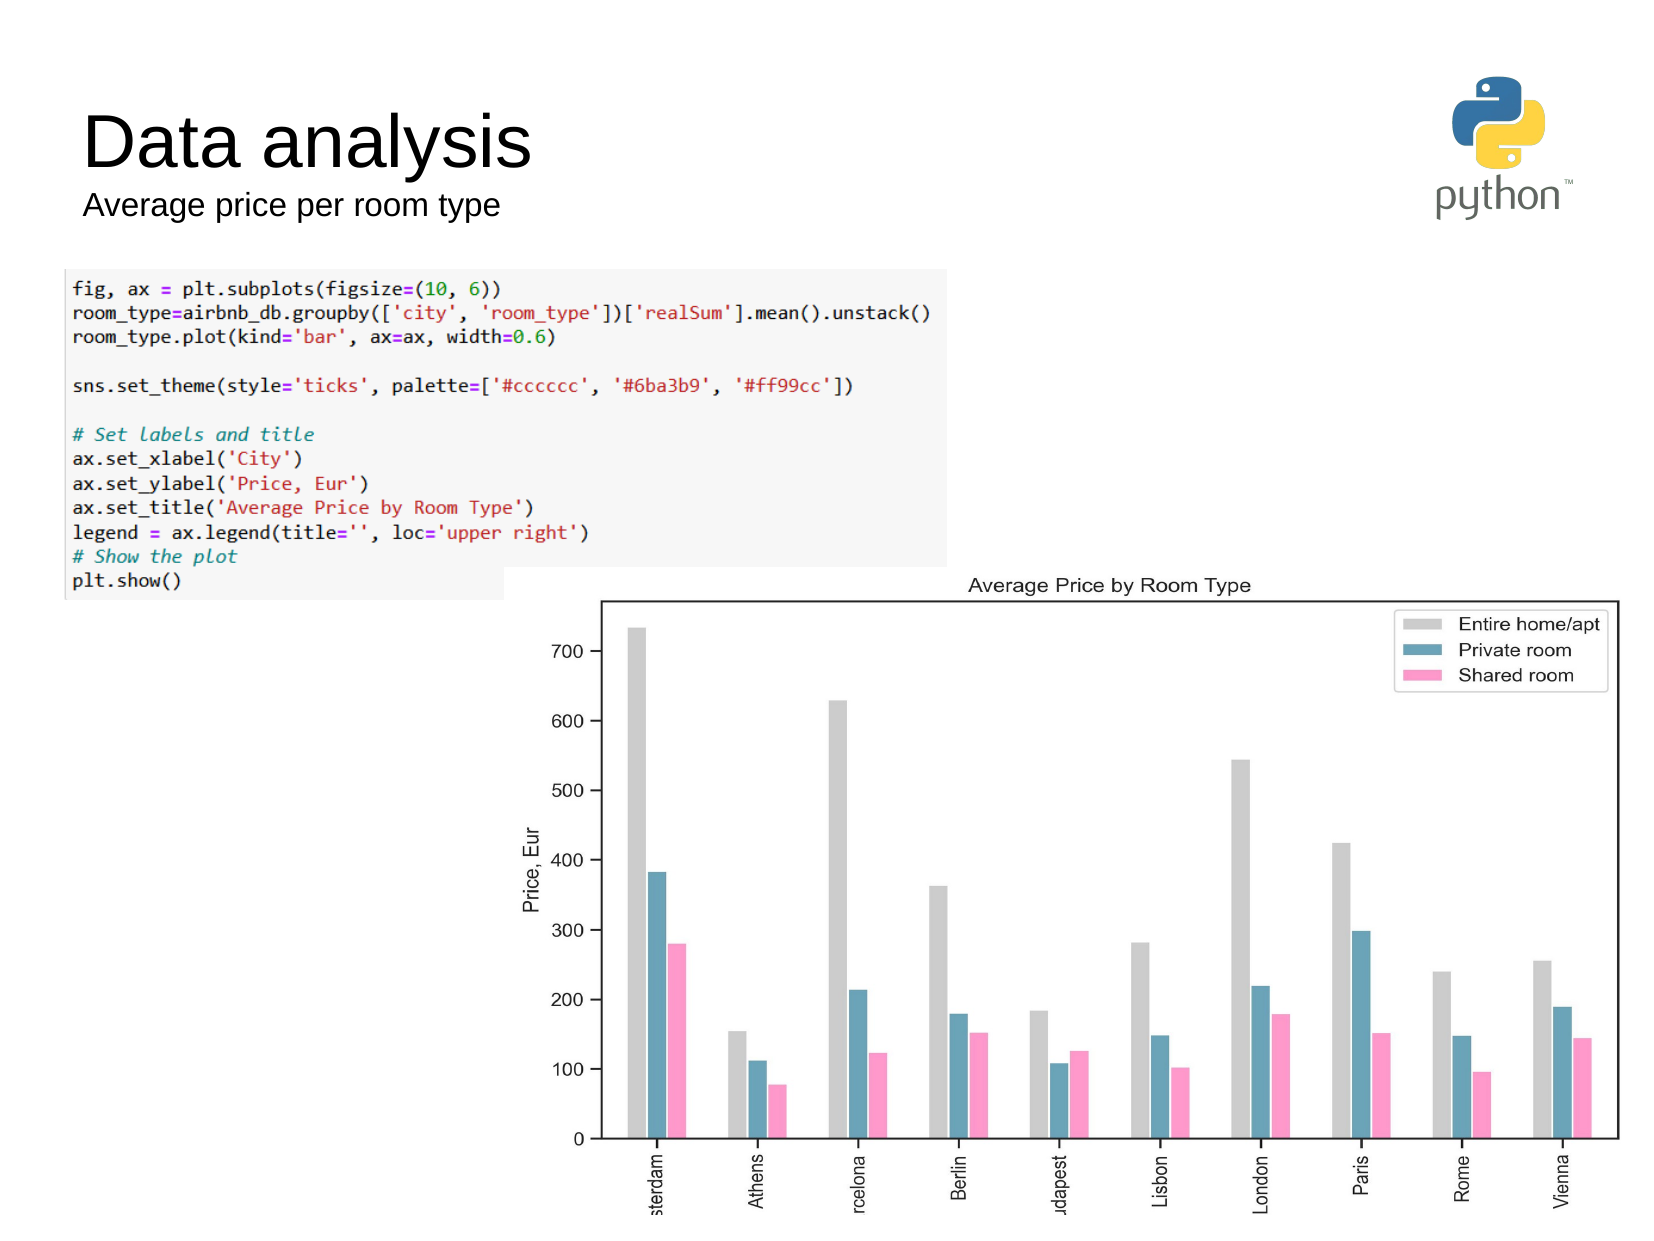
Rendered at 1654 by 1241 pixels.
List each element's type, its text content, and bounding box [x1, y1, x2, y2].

picture [60, 269, 1636, 1216]
title Data analysis Average price per room type [82, 93, 1264, 215]
picture [1369, 76, 1629, 223]
